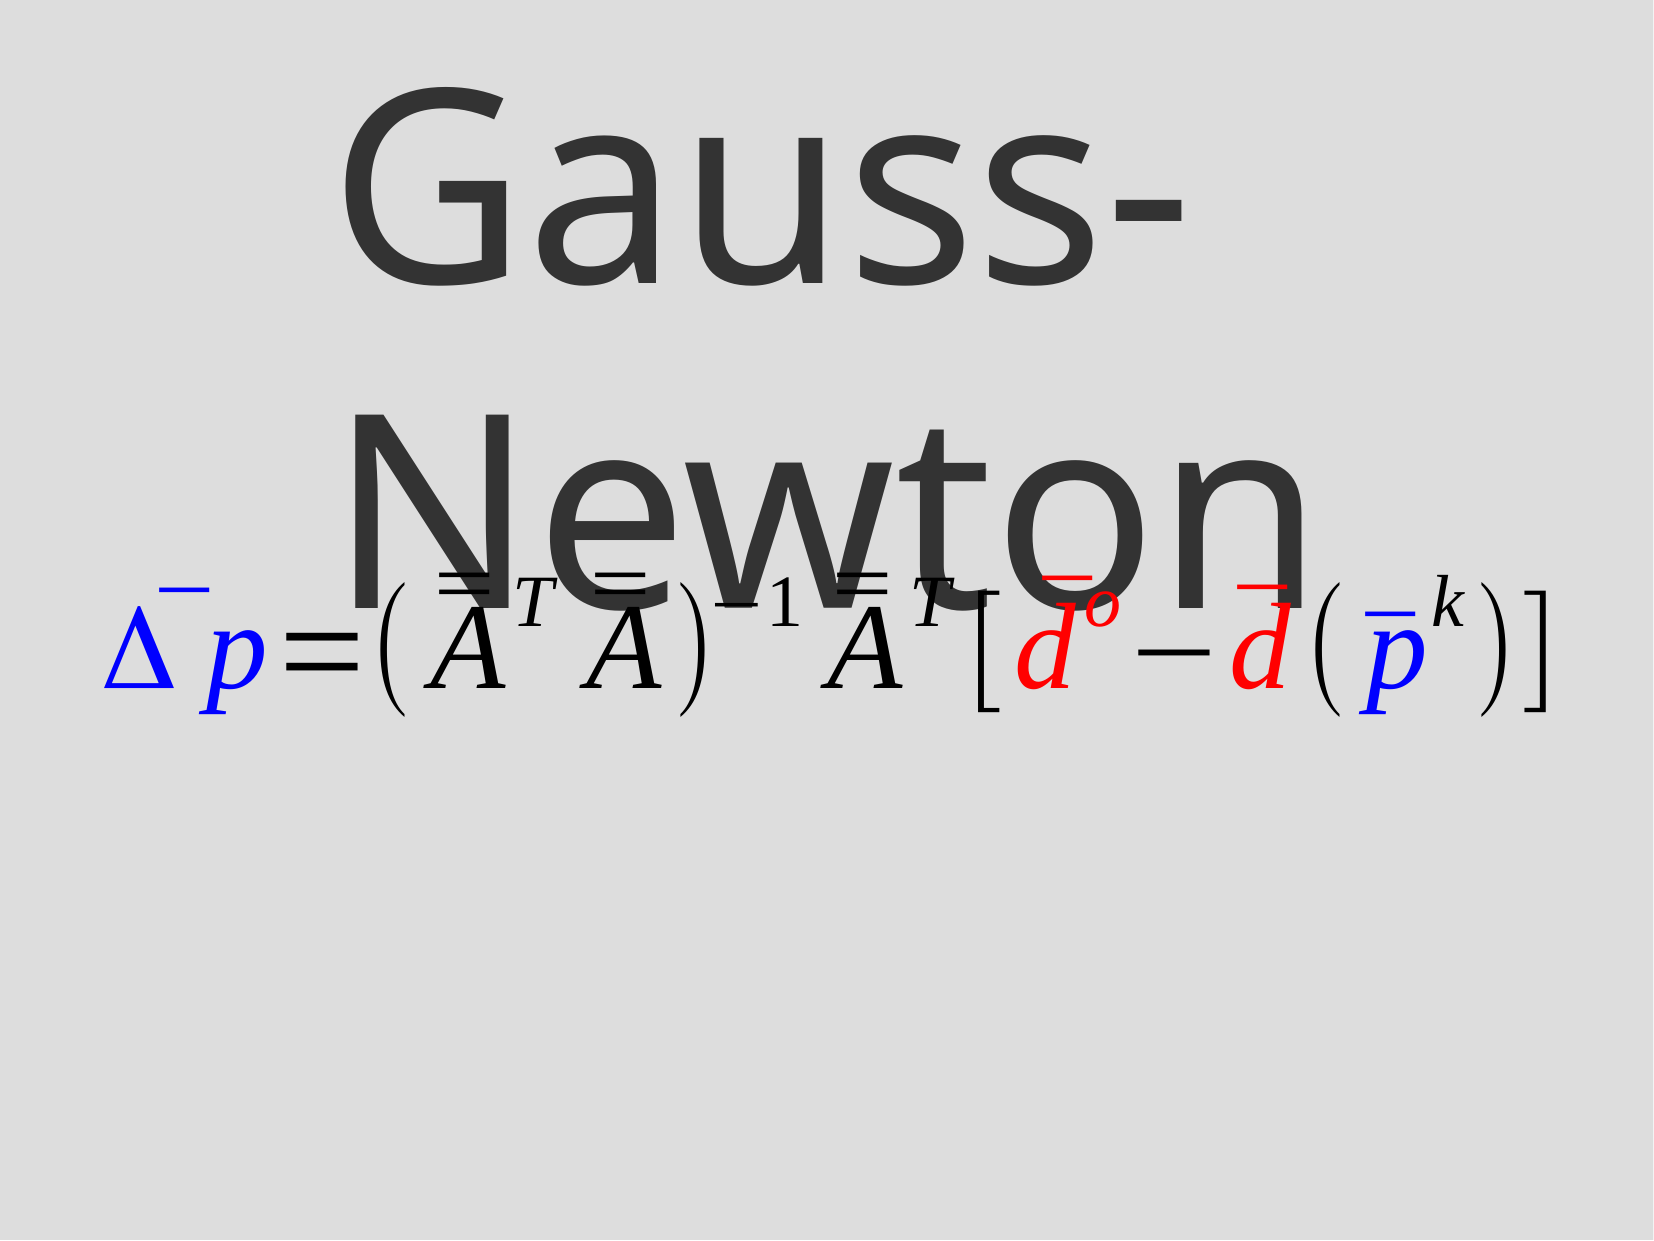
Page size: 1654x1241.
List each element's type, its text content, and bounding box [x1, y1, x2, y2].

chart [91, 560, 1562, 723]
title Gauss-Newton [82, 0, 1571, 567]
